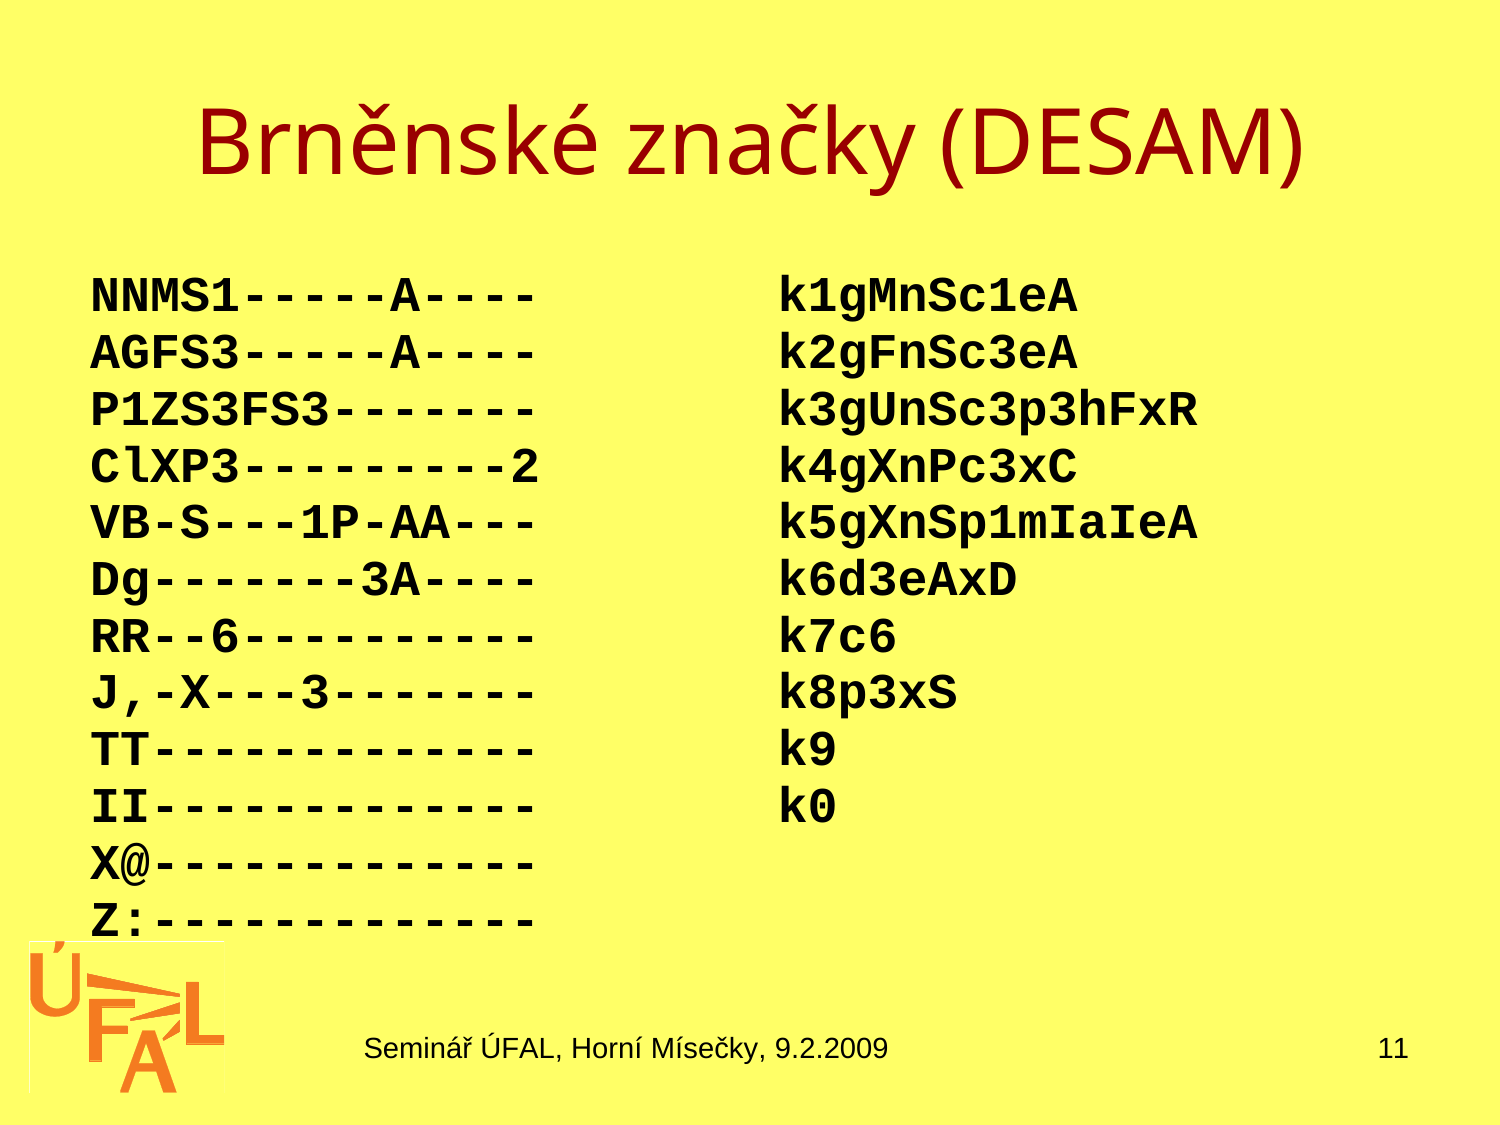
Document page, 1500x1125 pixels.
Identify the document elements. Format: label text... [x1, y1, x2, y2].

title Brněnské značky (DESAM) [75, 45, 1426, 233]
list NNMS1-----A---- AGFS3-----A---- P1ZS3FS3------- ClXP3---------2 VB-S---1P-AA--- Dg-------3A---- RR--6---------- J,-X---3------- TT------------- II------------- X@------------- Z:------------- [75, 262, 738, 1006]
list k1gMnSc1eA k2gFnSc3eA k3gUnSc3p3hFxR k4gXnPc3xC k5gXnSp1mIaIeA k6d3eAxD k7c6 k8p3xS k9 k0 [762, 262, 1426, 1006]
